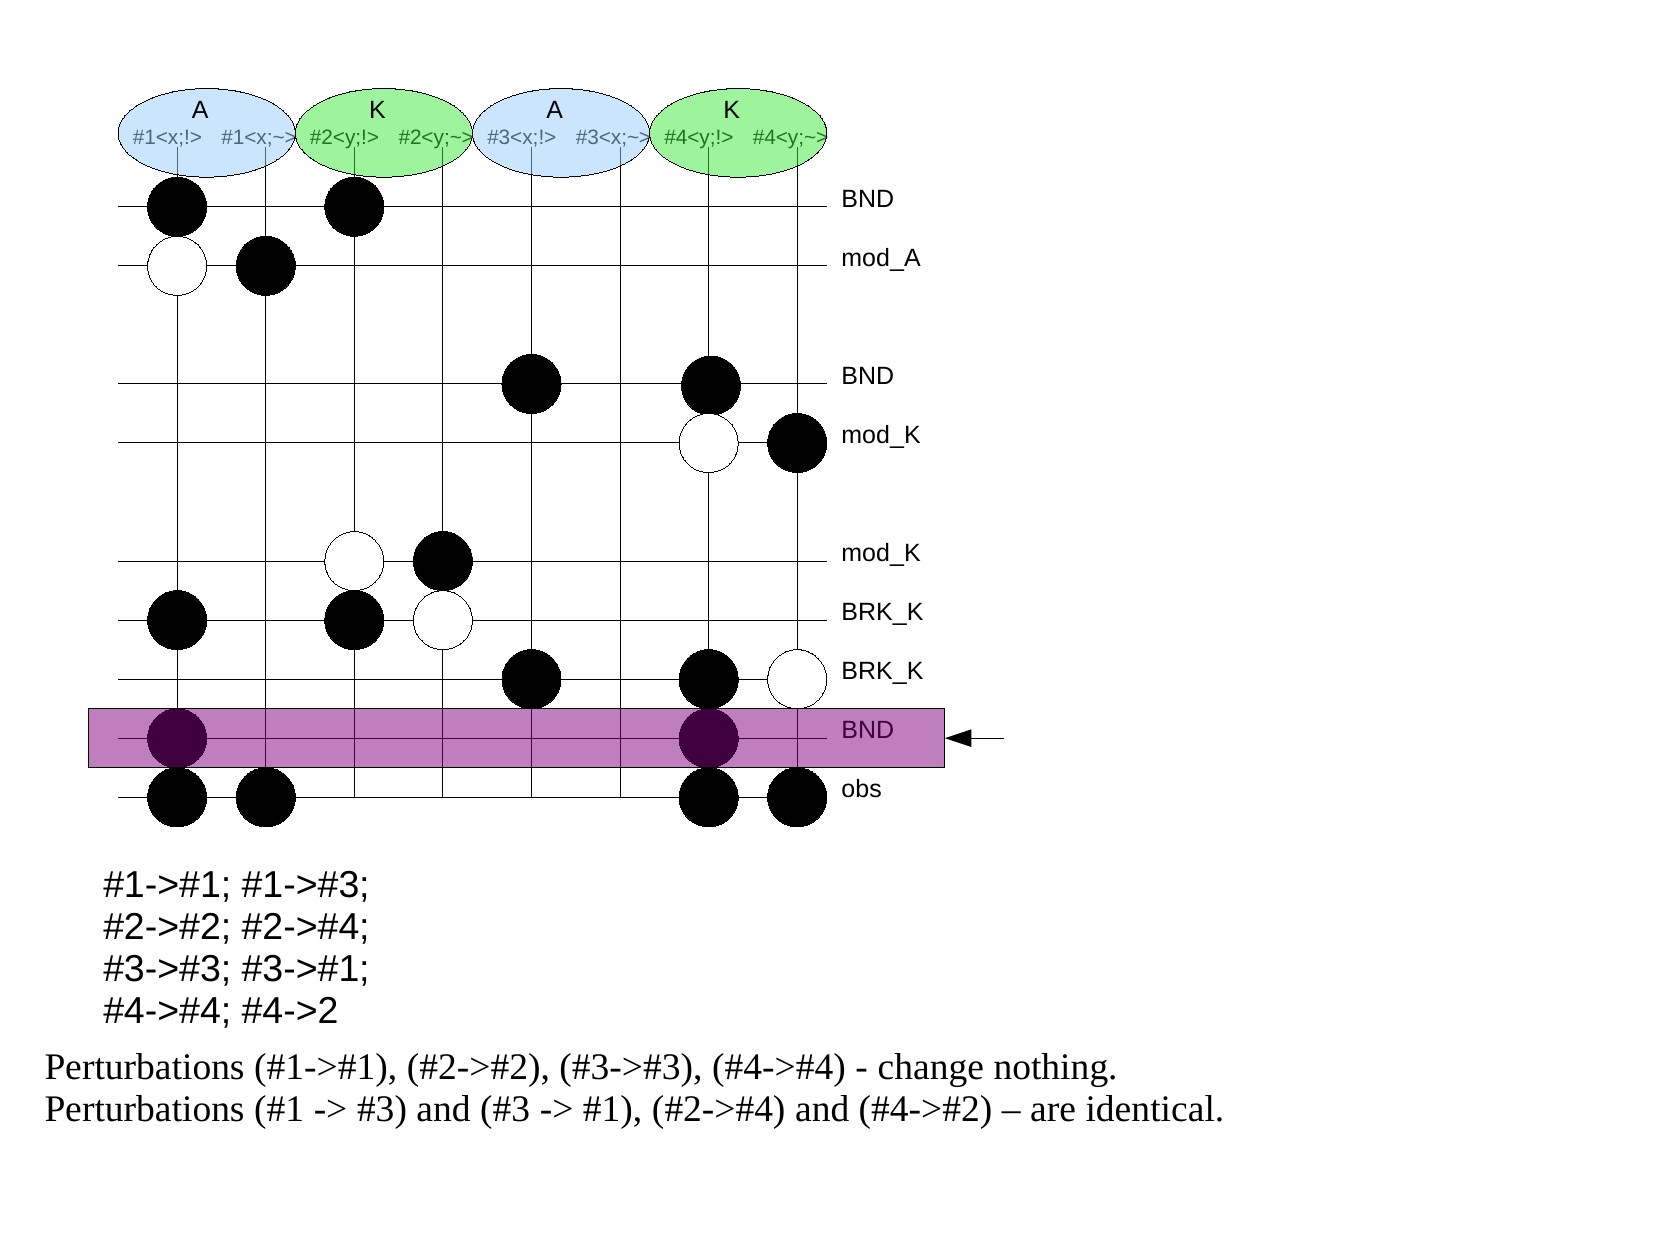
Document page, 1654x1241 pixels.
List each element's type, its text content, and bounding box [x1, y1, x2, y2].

text_box BRK_K [826, 590, 939, 649]
text_box BND [826, 177, 910, 236]
text_box mod_K [826, 531, 937, 590]
text_box [147, 177, 207, 296]
text_box [324, 177, 384, 237]
text_box #1<x;!> [118, 140, 129, 156]
text_box #1->#1; #1->#3; #2->#2; #2->#4; #3->#3; #3->#1; #4->#4; #4->2 [88, 856, 385, 1040]
text_box A [531, 88, 578, 132]
text_box Perturbations (#1->#1), (#2->#2), (#3->#3), (#4->#4) - change nothing. Perturbations (#1 -> #3) and (#3 -> #1), (#2->#4) and (#4->#2) – are identical. [29, 1038, 1241, 1182]
text_box mod_A [826, 236, 937, 296]
text_box #4<y;!> [649, 138, 661, 156]
text_box [118, 89, 827, 178]
text_box [501, 354, 562, 414]
text_box K [708, 88, 756, 132]
text_box #2<y;!> [295, 139, 307, 156]
text_box mod_K [826, 413, 937, 473]
text_box BND [826, 354, 910, 413]
text_box A [177, 88, 224, 132]
text_box K [354, 88, 401, 132]
text_box obs [826, 768, 897, 827]
text_box [679, 356, 741, 473]
text_box [88, 649, 945, 827]
text_box #1<x;~> [284, 141, 295, 156]
text_box #2<y;~> [461, 141, 472, 156]
text_box [413, 531, 473, 650]
text_box #4<y;~> [815, 118, 843, 156]
text_box [324, 531, 384, 650]
text_box [236, 236, 296, 296]
text_box #3<x;~> [638, 142, 649, 156]
text_box [147, 590, 207, 650]
text_box [767, 413, 827, 473]
text_box #3<x;!> [472, 138, 484, 156]
text_box BRK_K [826, 649, 939, 708]
